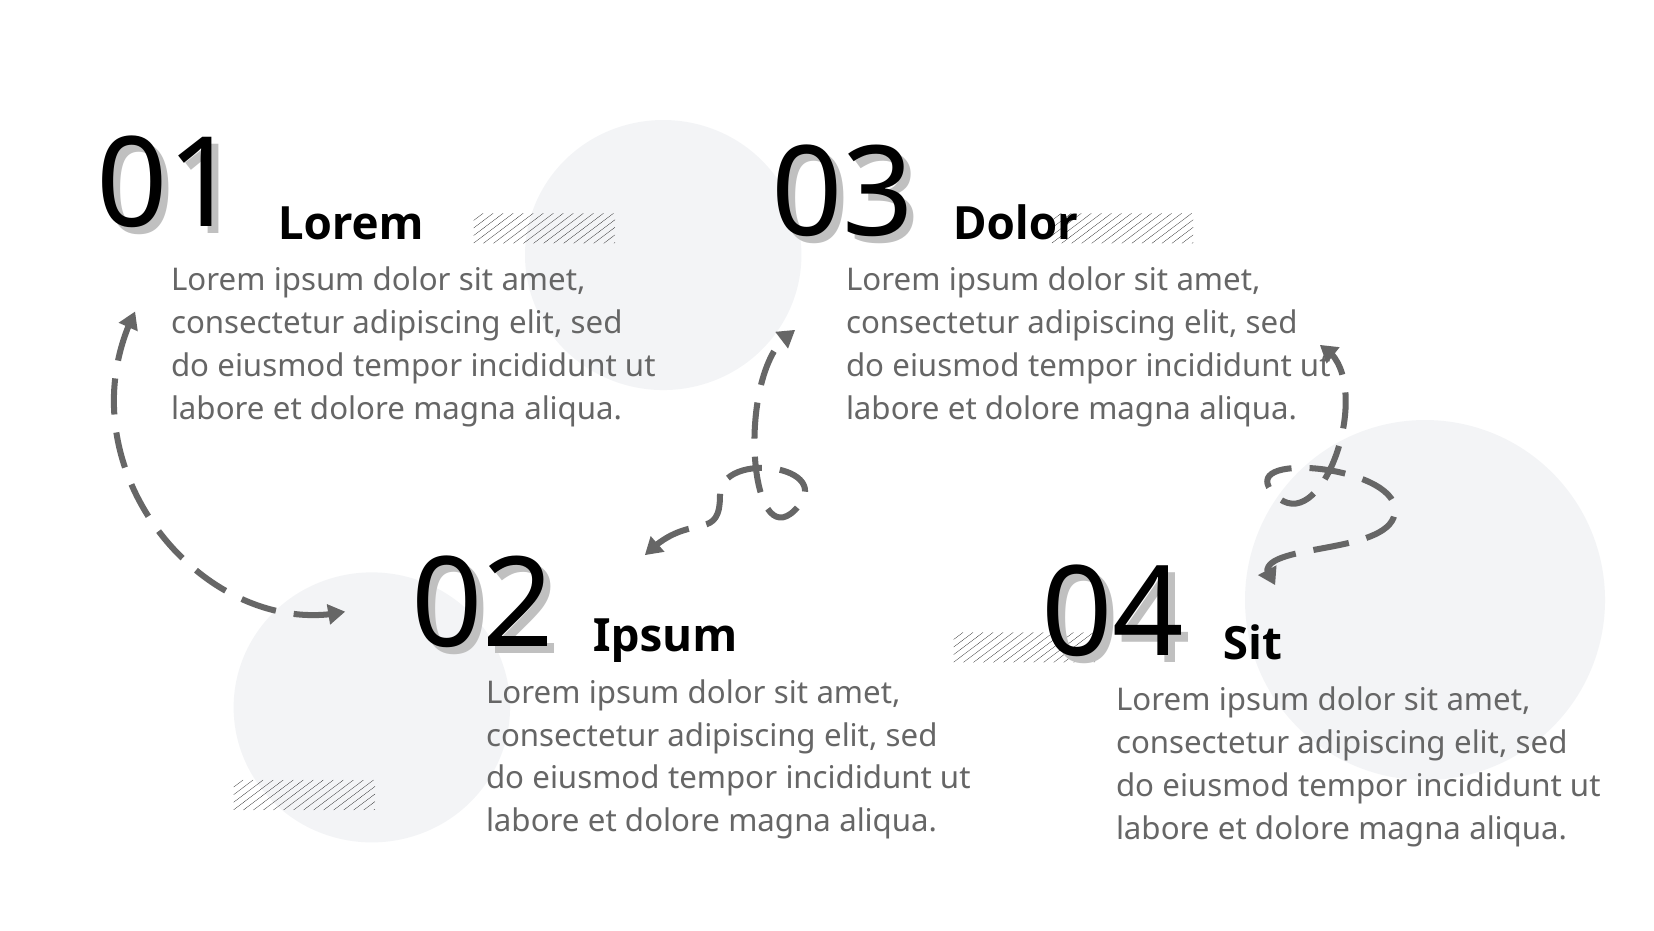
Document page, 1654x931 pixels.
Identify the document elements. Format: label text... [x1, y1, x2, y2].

text_box Lorem ipsum dolor sit amet, consectetur adipiscing elit, sed do eiusmod tempor incididunt ut labore et dolore magna aliqua. [156, 250, 682, 447]
text_box Sit [1208, 602, 1464, 681]
text_box Lorem ipsum dolor sit amet, consectetur adipiscing elit, sed do eiusmod tempor incididunt ut labore et dolore magna aliqua. [1101, 670, 1627, 867]
text_box Dolor [938, 182, 1194, 261]
text_box Lorem [263, 182, 519, 261]
text_box Lorem ipsum dolor sit amet, consectetur adipiscing elit, sed do eiusmod tempor incididunt ut labore et dolore magna aliqua. [831, 250, 1357, 447]
text_box 03 [756, 94, 937, 401]
text_box 02 [396, 505, 577, 811]
text_box Ipsum [578, 595, 834, 673]
text_box 04 [1026, 514, 1207, 821]
text_box Lorem ipsum dolor sit amet, consectetur adipiscing elit, sed do eiusmod tempor incididunt ut labore et dolore magna aliqua. [471, 662, 997, 859]
text_box 01 [81, 85, 262, 391]
